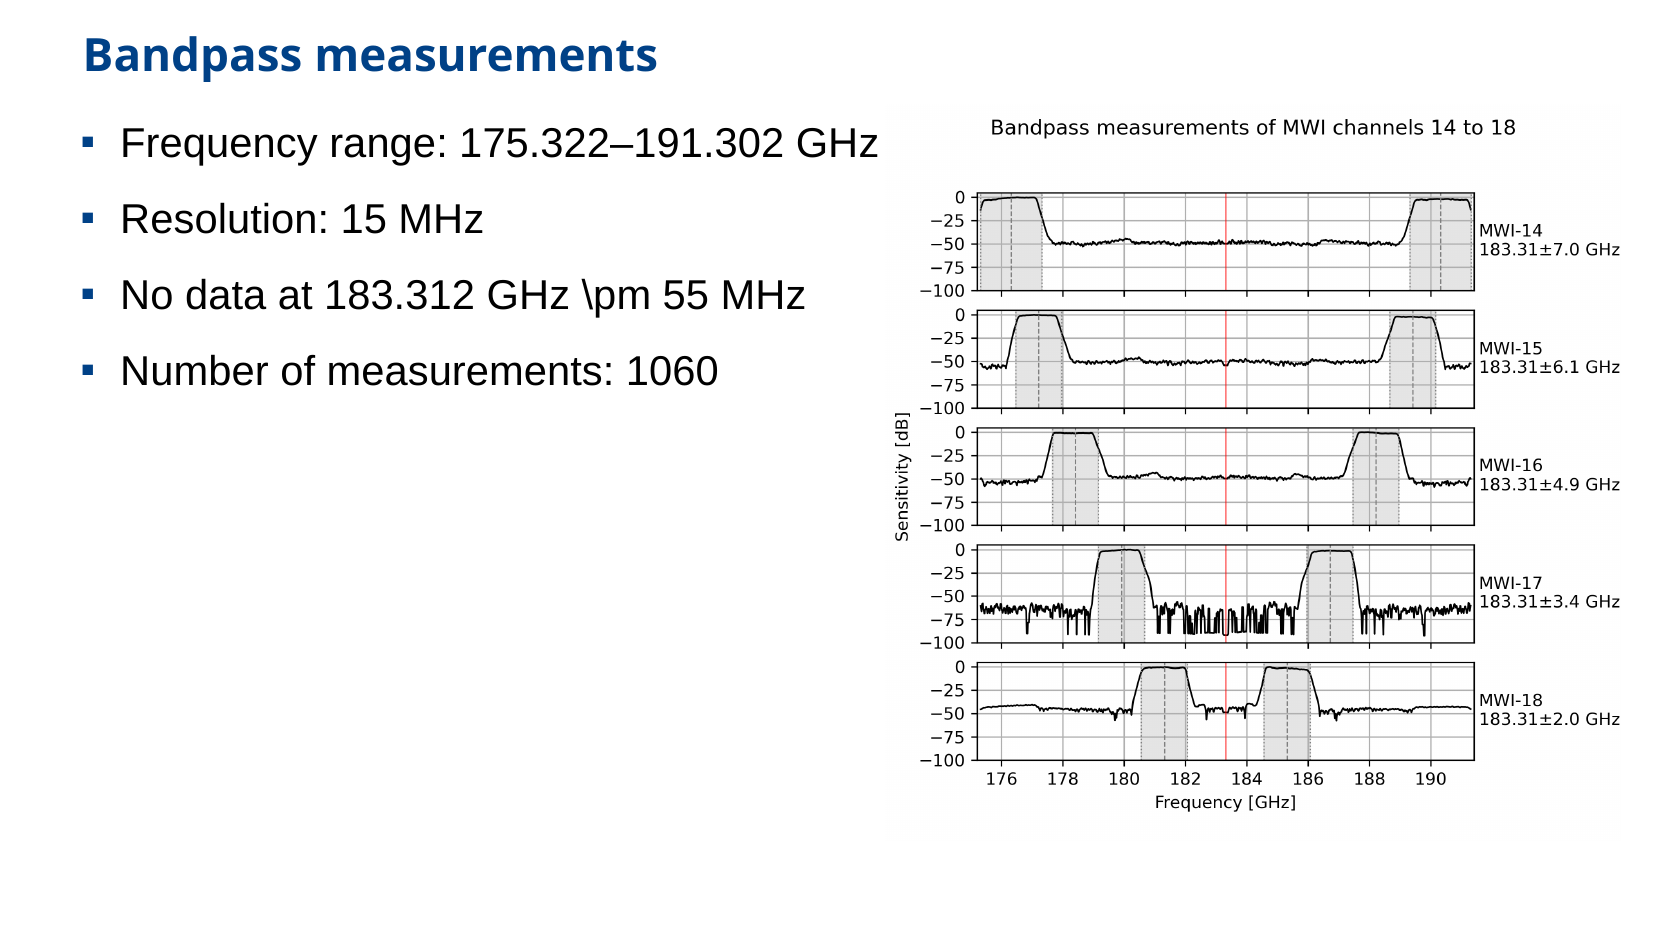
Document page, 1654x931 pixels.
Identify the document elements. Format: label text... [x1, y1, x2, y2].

list Frequency range: 175.322–191.302 GHz Resolution: 15 MHz No data at 183.312 GHz \pm 55 MHz Number of measurements: 1060 [82, 120, 885, 826]
picture [885, 104, 1621, 841]
title Bandpass measurements [82, 19, 1571, 88]
